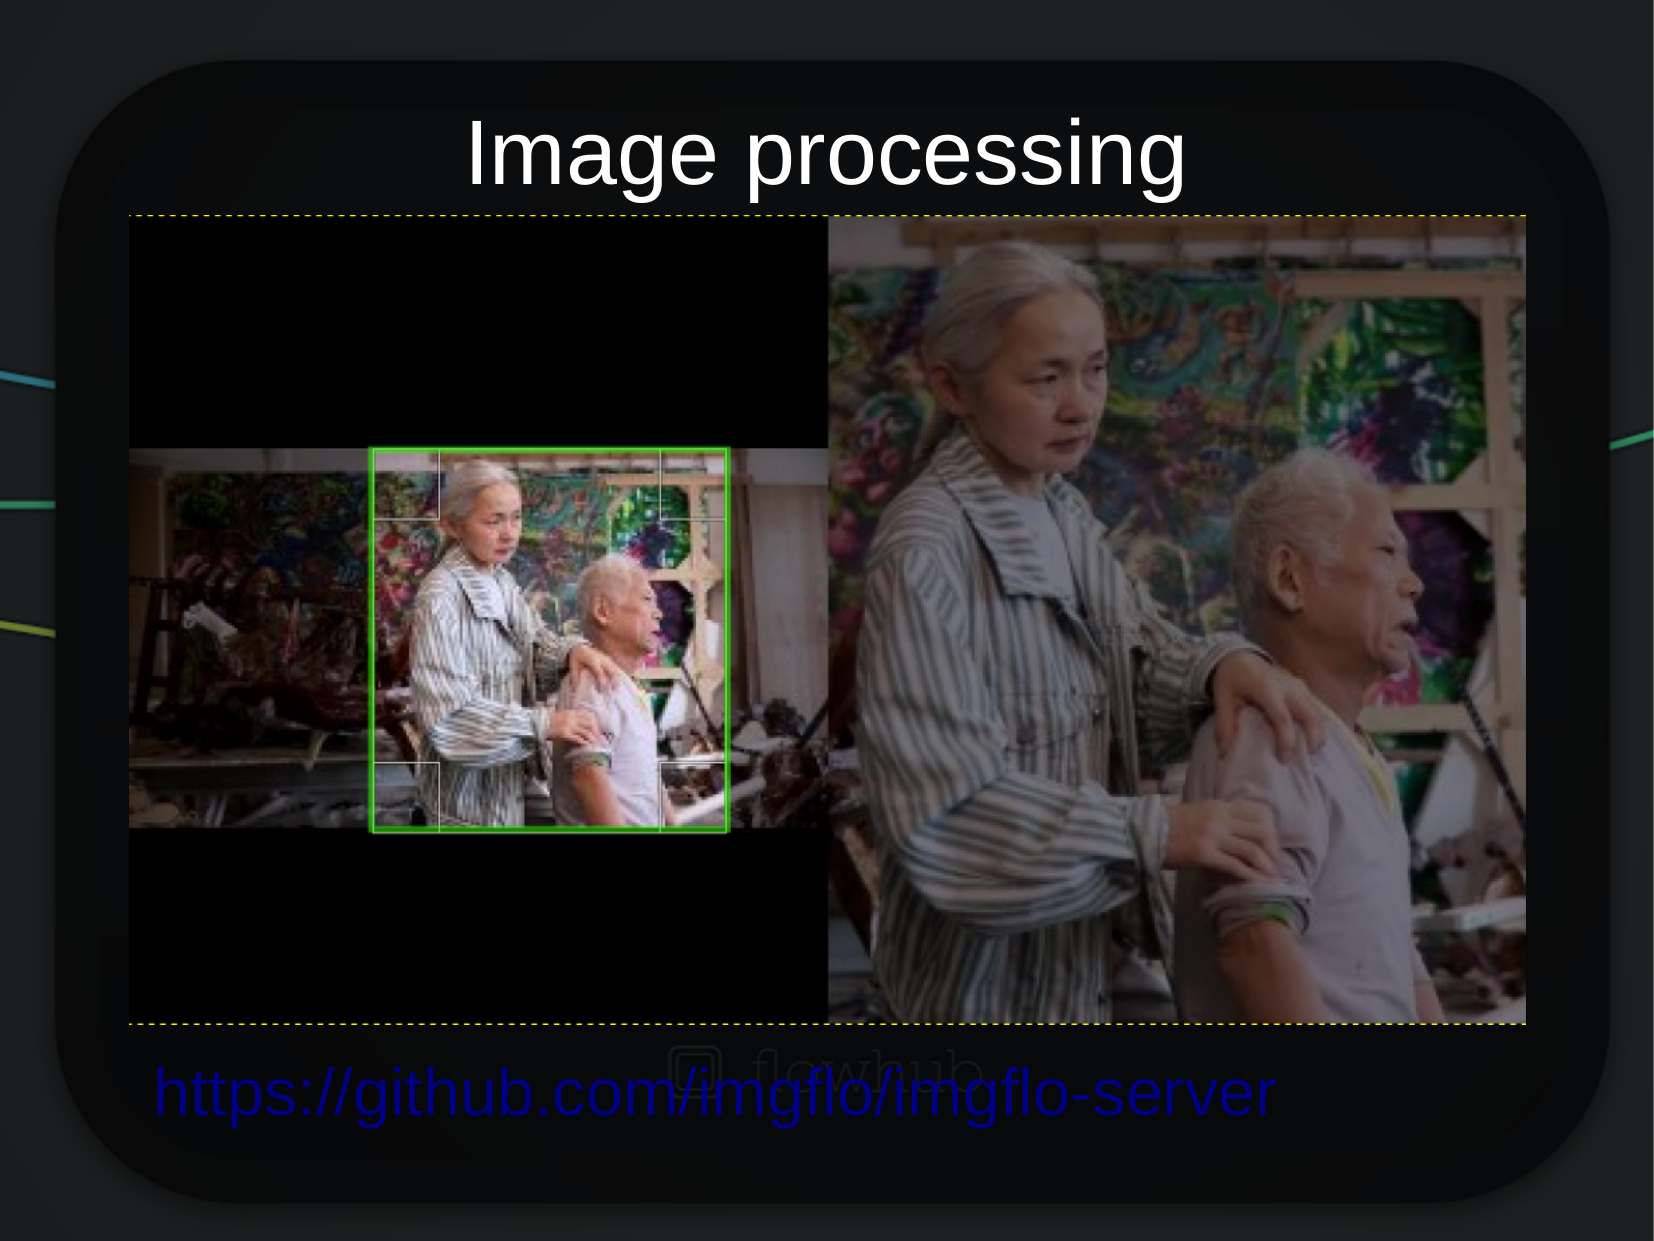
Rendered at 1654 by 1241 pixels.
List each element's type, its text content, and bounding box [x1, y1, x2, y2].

list https://github.com/imgflo/imgflo-server [82, 1055, 1571, 1141]
picture [0, 0, 1654, 1241]
title Image processing [82, 49, 1571, 257]
